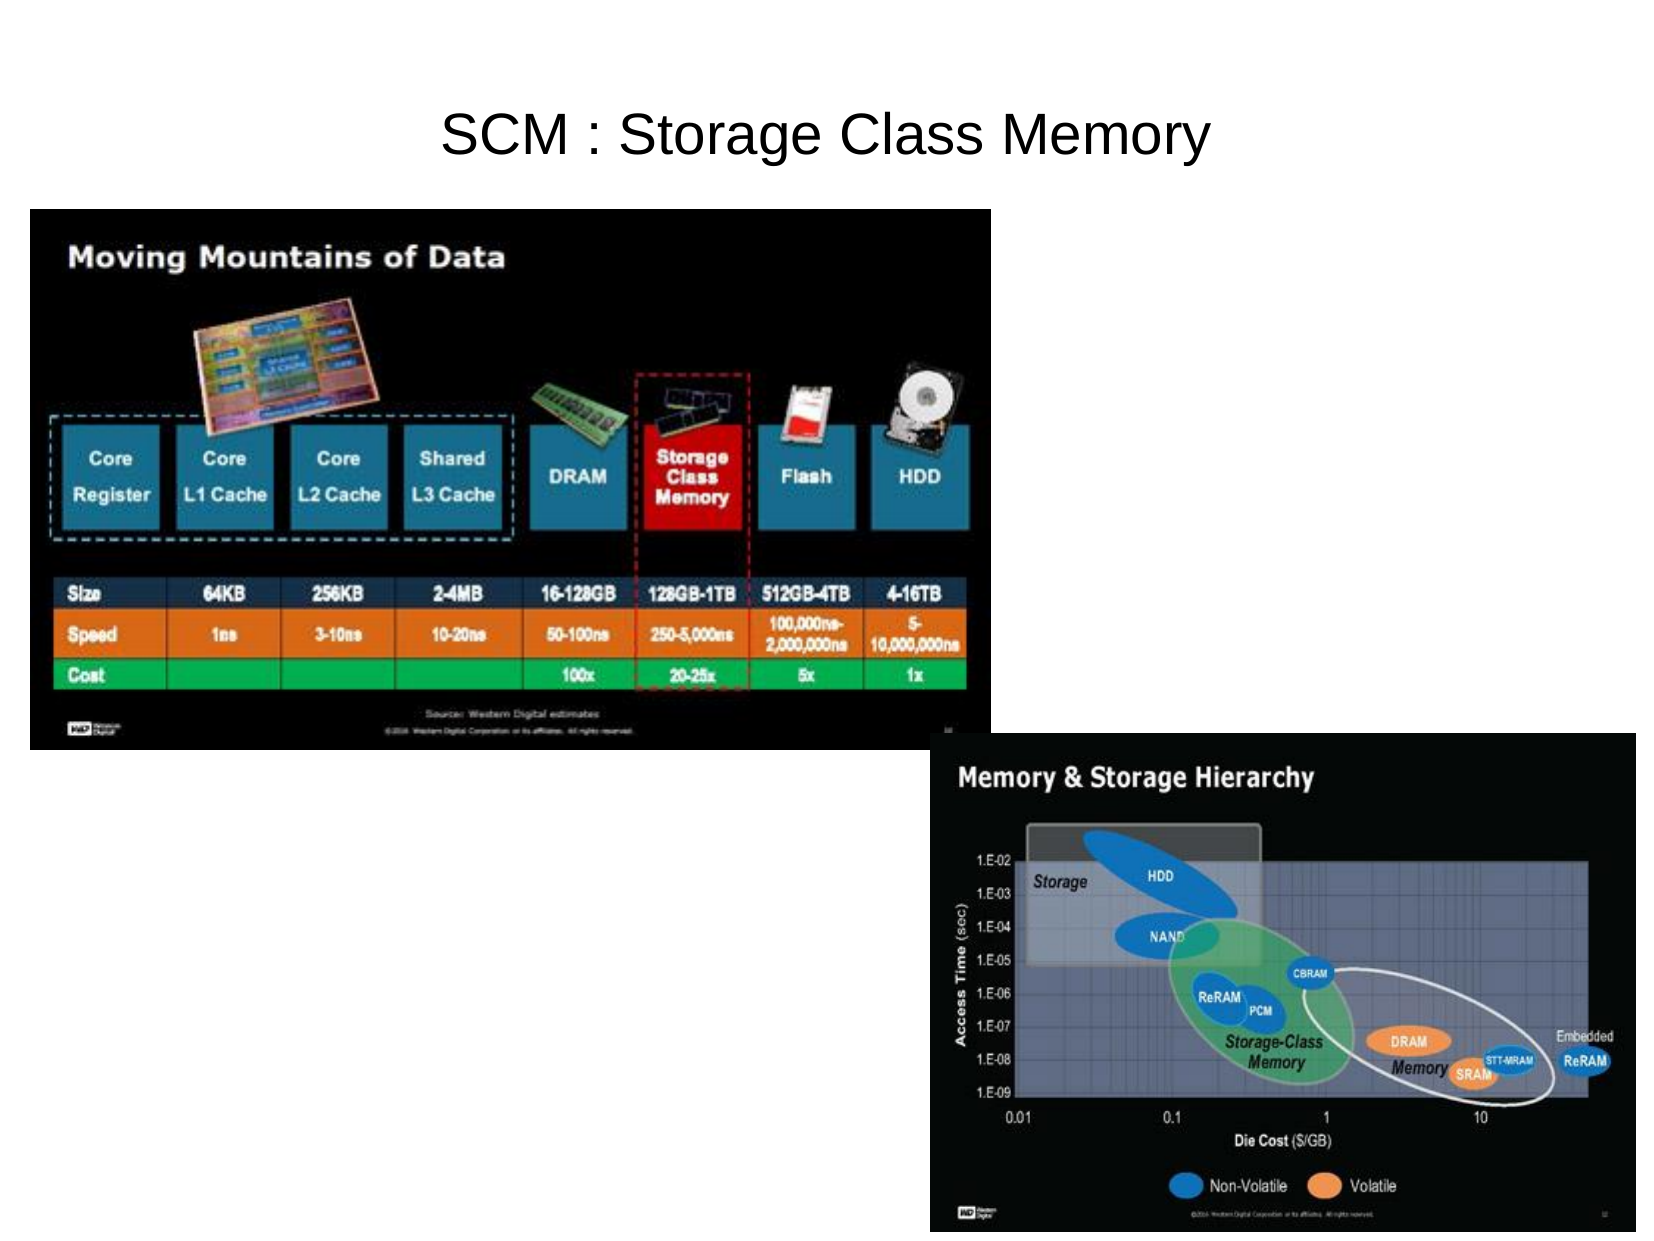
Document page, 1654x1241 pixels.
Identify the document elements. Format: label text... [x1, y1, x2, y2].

text_box SCM : Storage Class Memory [426, 94, 1228, 175]
picture [30, 209, 1636, 1232]
